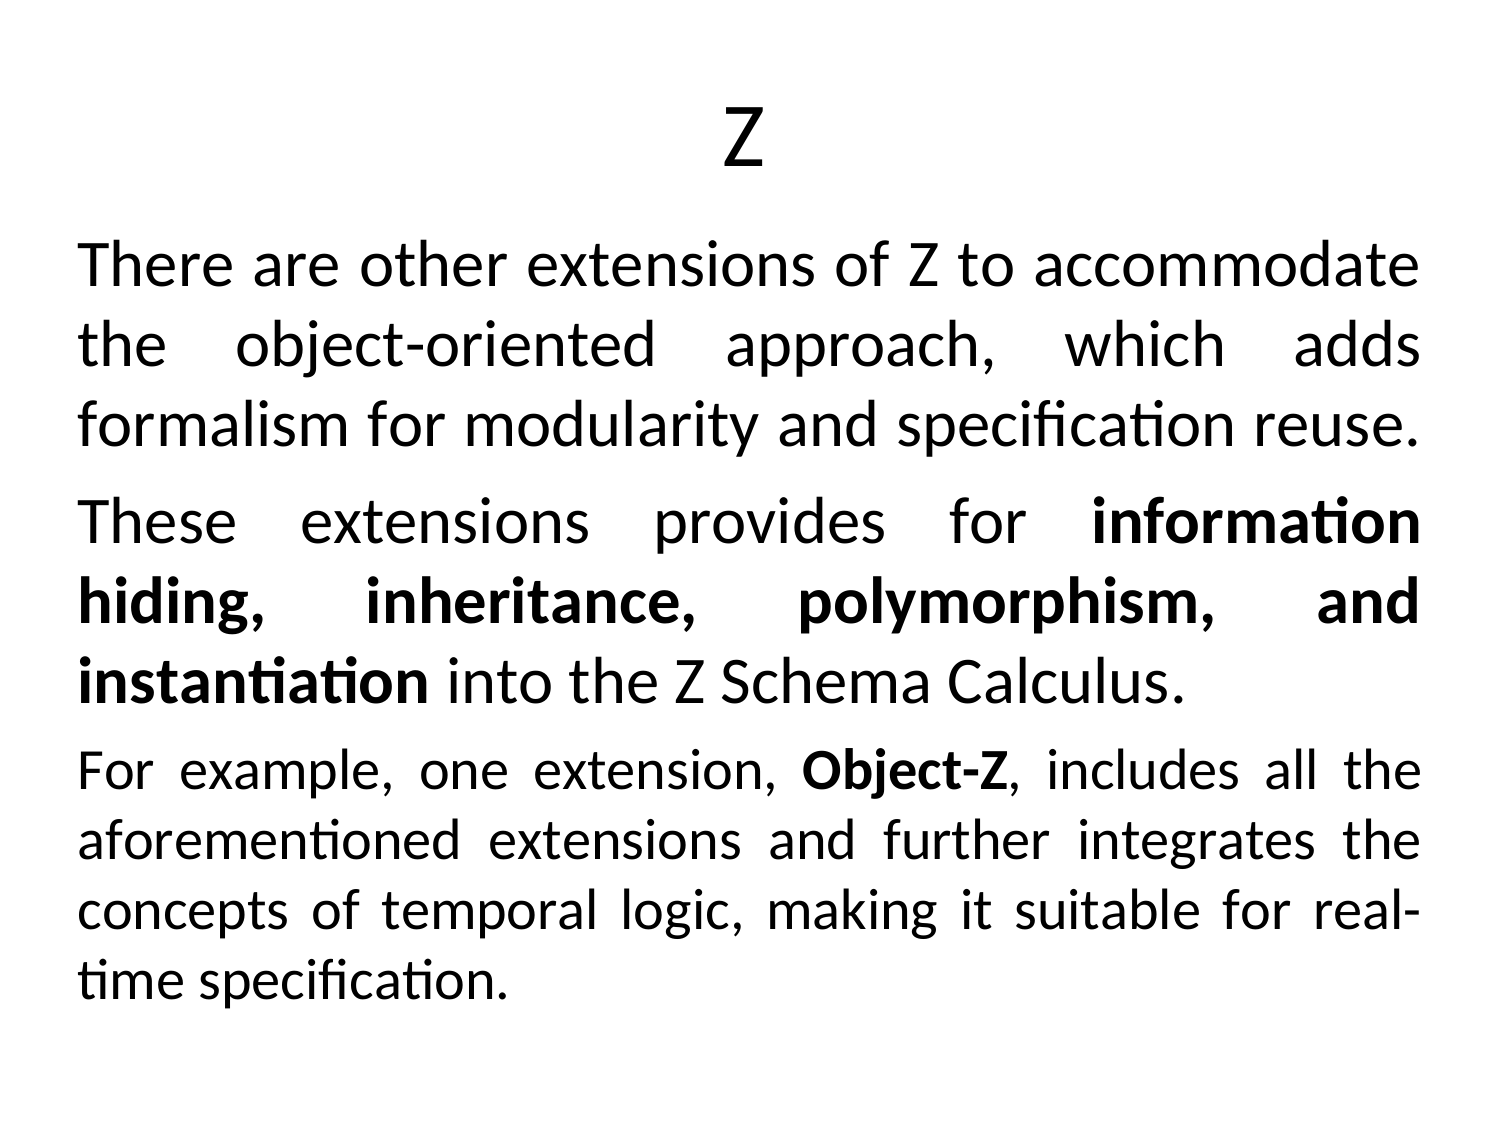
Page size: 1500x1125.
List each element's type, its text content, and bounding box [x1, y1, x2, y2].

title Z [0, 21, 1488, 238]
subtitle There are other extensions of Z to accommodate the object-oriented approach, which adds formalism for modularity and specification reuse. These extensions provides for information hiding, inheritance, polymorphism, and instantiation into the Z Schema Calculus. For example, one extension, Object-Z, includes all the aforementioned extensions and further integrates the concepts of temporal logic, making it suitable for real-time specification. [62, 212, 1438, 1100]
